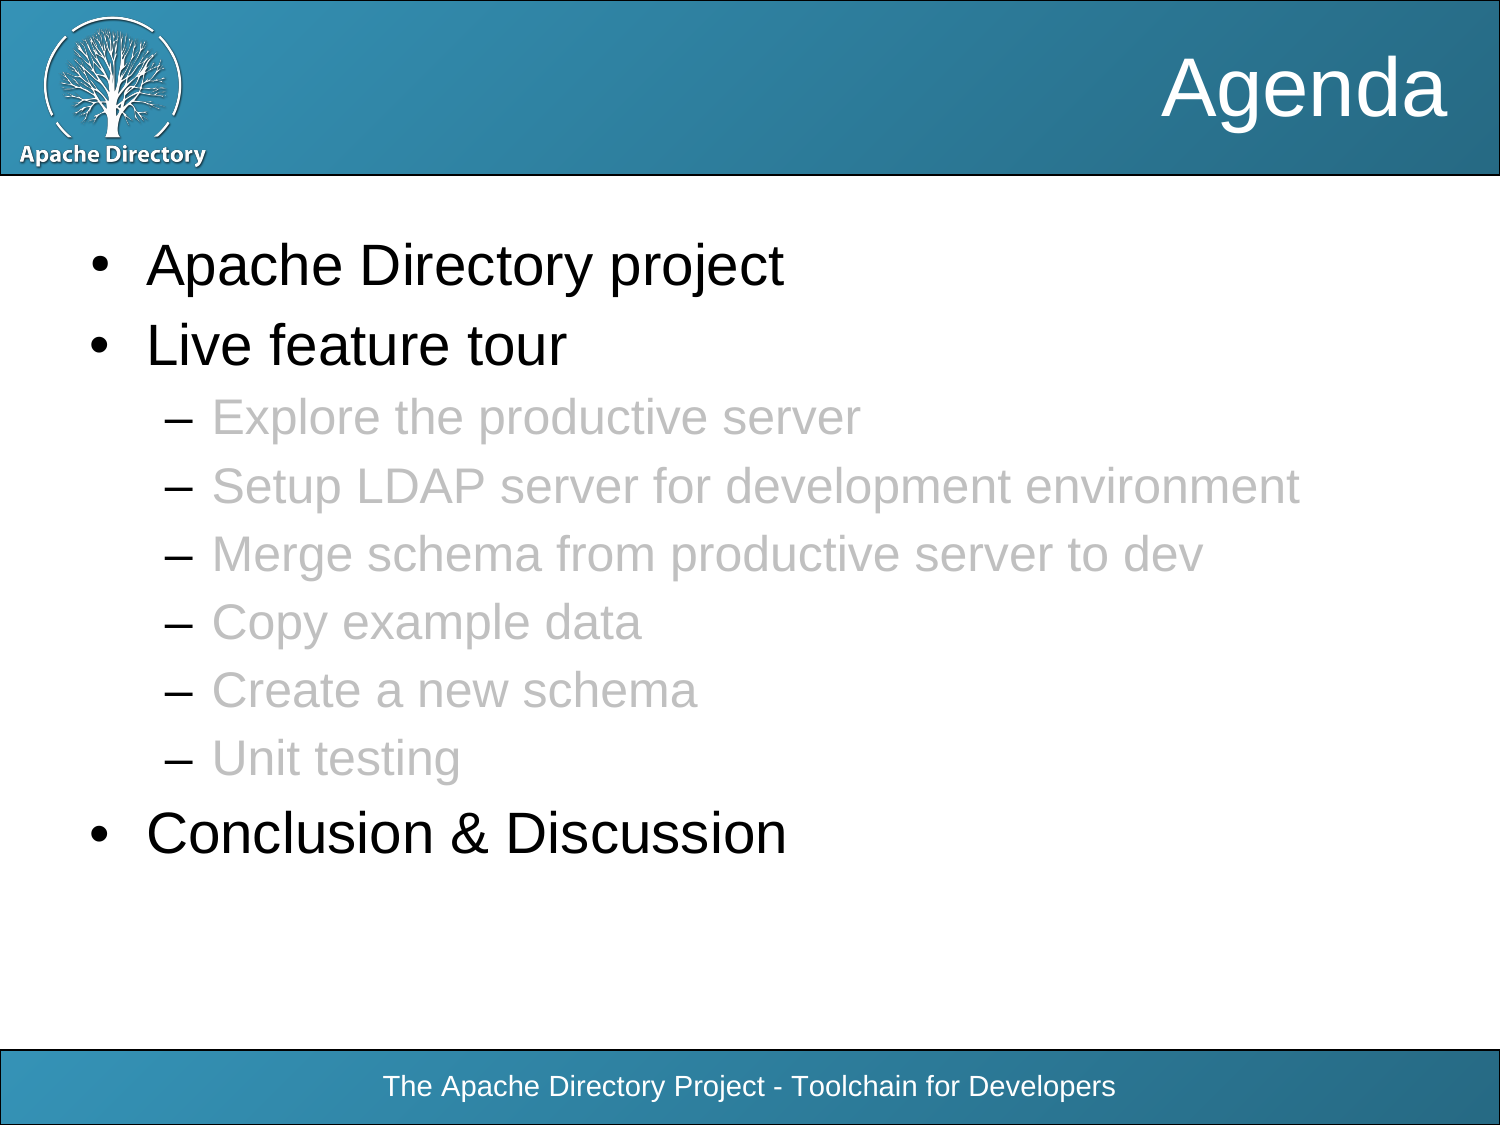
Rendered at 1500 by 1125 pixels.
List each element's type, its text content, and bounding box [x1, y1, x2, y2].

list Apache Directory project Live feature tour Explore the productive server Setup LDAP server for development environment Merge schema from productive server to dev Copy example data Create a new schema Unit testing Conclusion & Discussion [75, 224, 1426, 1013]
title Agenda [237, 12, 1463, 163]
picture [12, 12, 213, 173]
